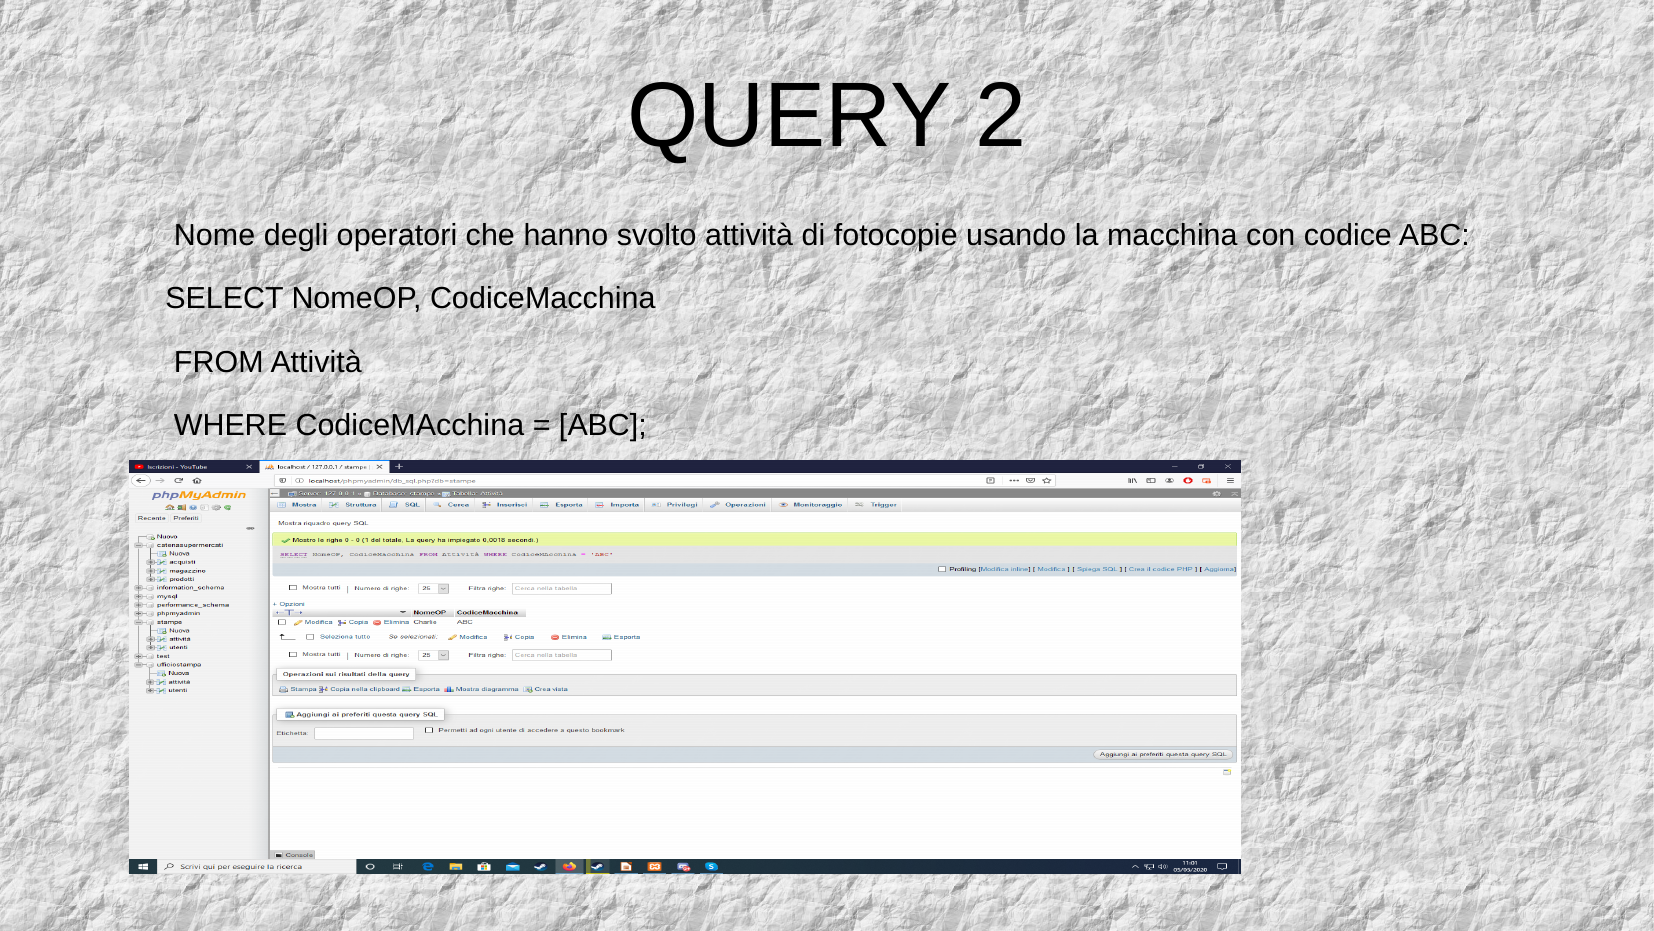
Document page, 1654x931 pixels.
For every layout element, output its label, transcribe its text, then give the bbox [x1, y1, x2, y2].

list Nome degli operatori che hanno svolto attività di fotocopie usando la macchina con codice ABC: SELECT NomeOP, CodiceMacchina FROM Attività WHERE CodiceMAcchina = [ABC]; [94, 217, 1583, 758]
title QUERY 2 [82, 37, 1571, 193]
picture [0, 0, 1654, 931]
